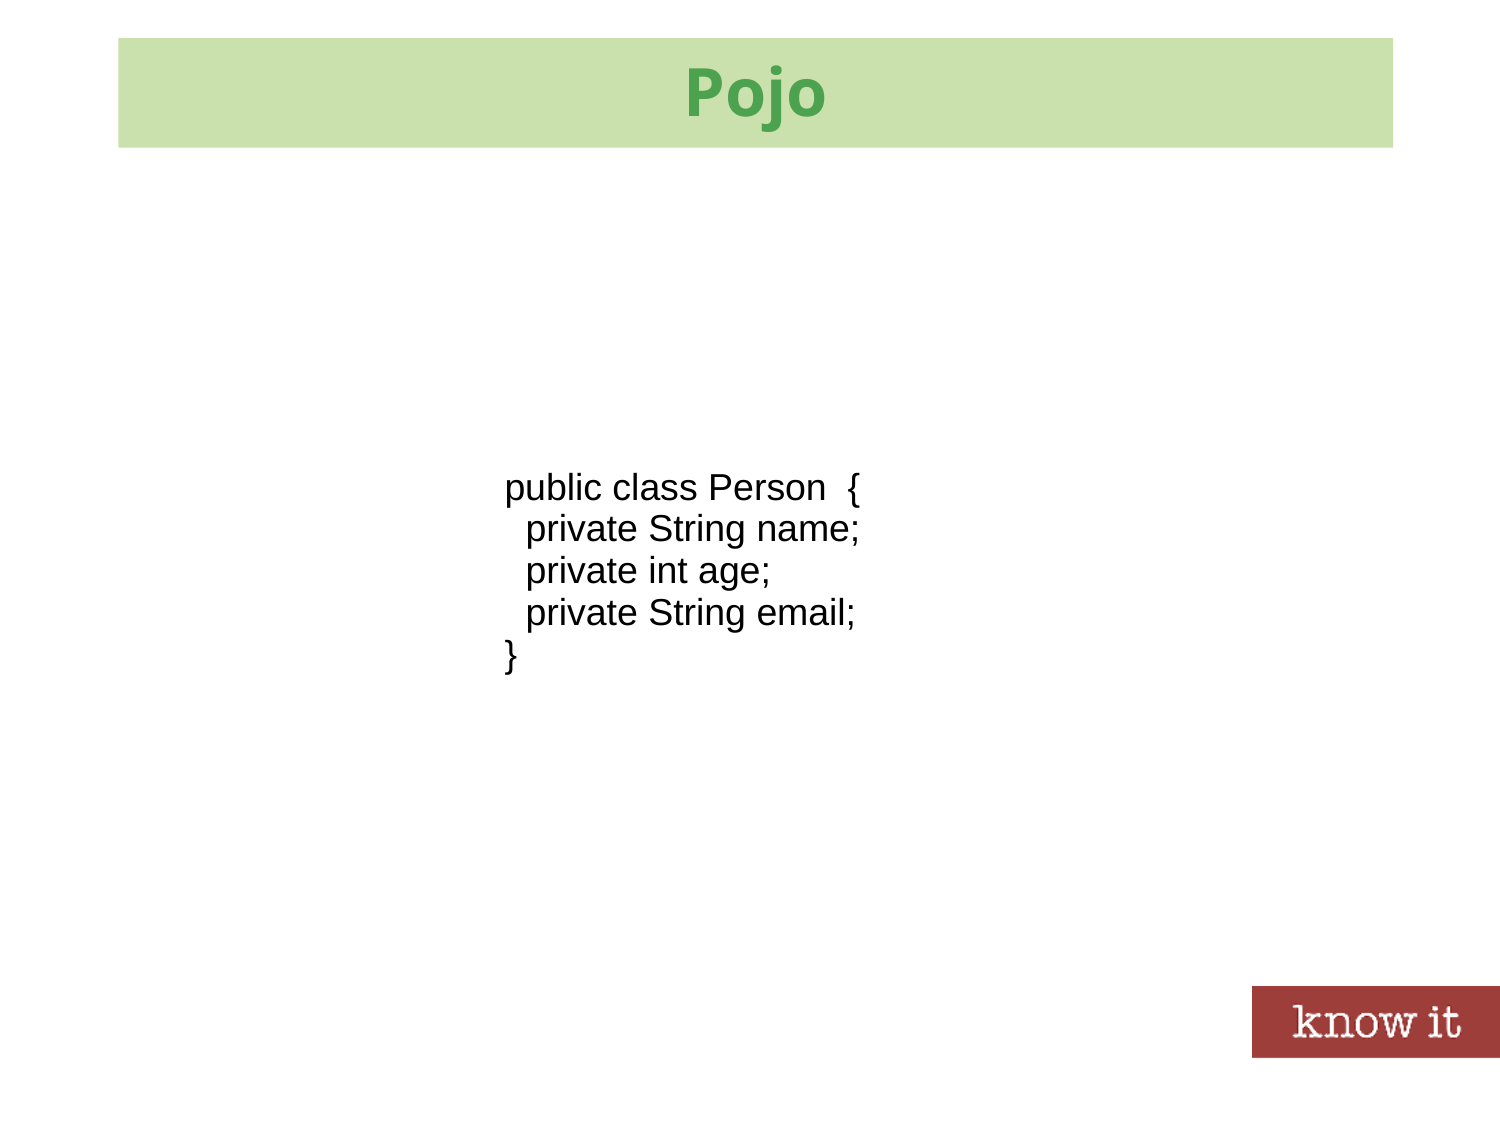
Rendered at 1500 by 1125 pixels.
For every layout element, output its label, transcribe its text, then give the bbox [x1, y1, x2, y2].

picture [1252, 986, 1500, 1058]
text_box public class Person { private String name; private int age; private String email; } [489, 458, 955, 725]
text_box Pojo [118, 38, 1394, 148]
